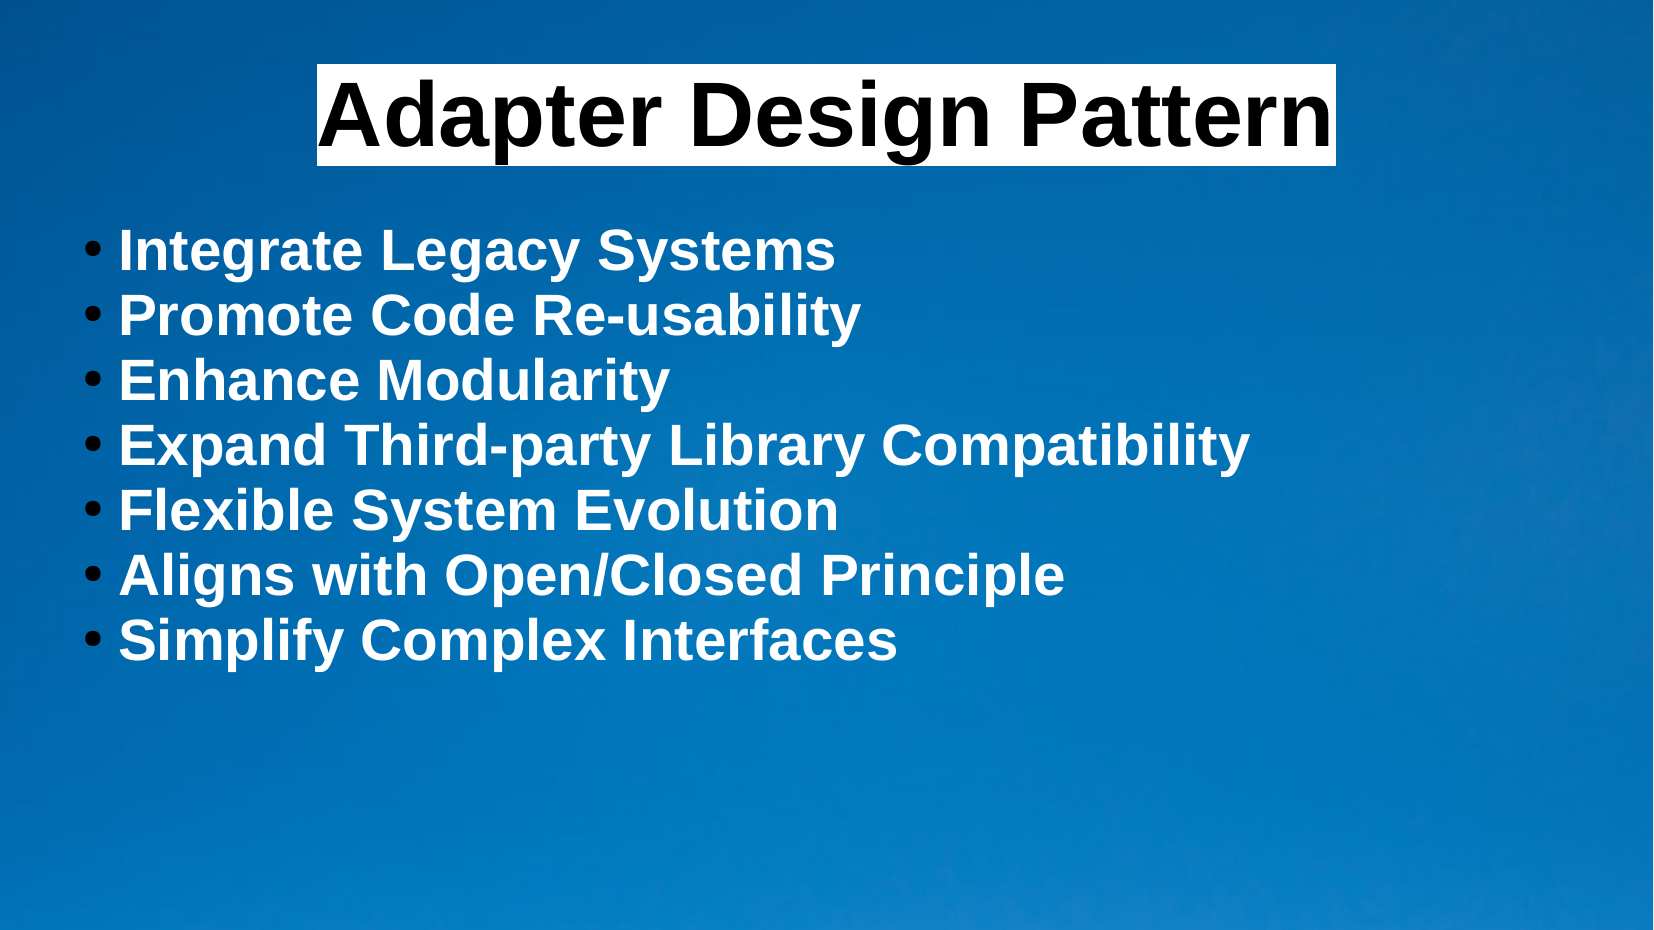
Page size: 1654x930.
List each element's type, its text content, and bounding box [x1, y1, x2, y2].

title Adapter Design Pattern [82, 37, 1571, 193]
subtitle Integrate Legacy Systems Promote Code Re-usability Enhance Modularity Expand Third-party Library Compatibility Flexible System Evolution Aligns with Open/Closed Principle Simplify Complex Interfaces [82, 217, 1571, 803]
picture [0, 0, 1654, 930]
